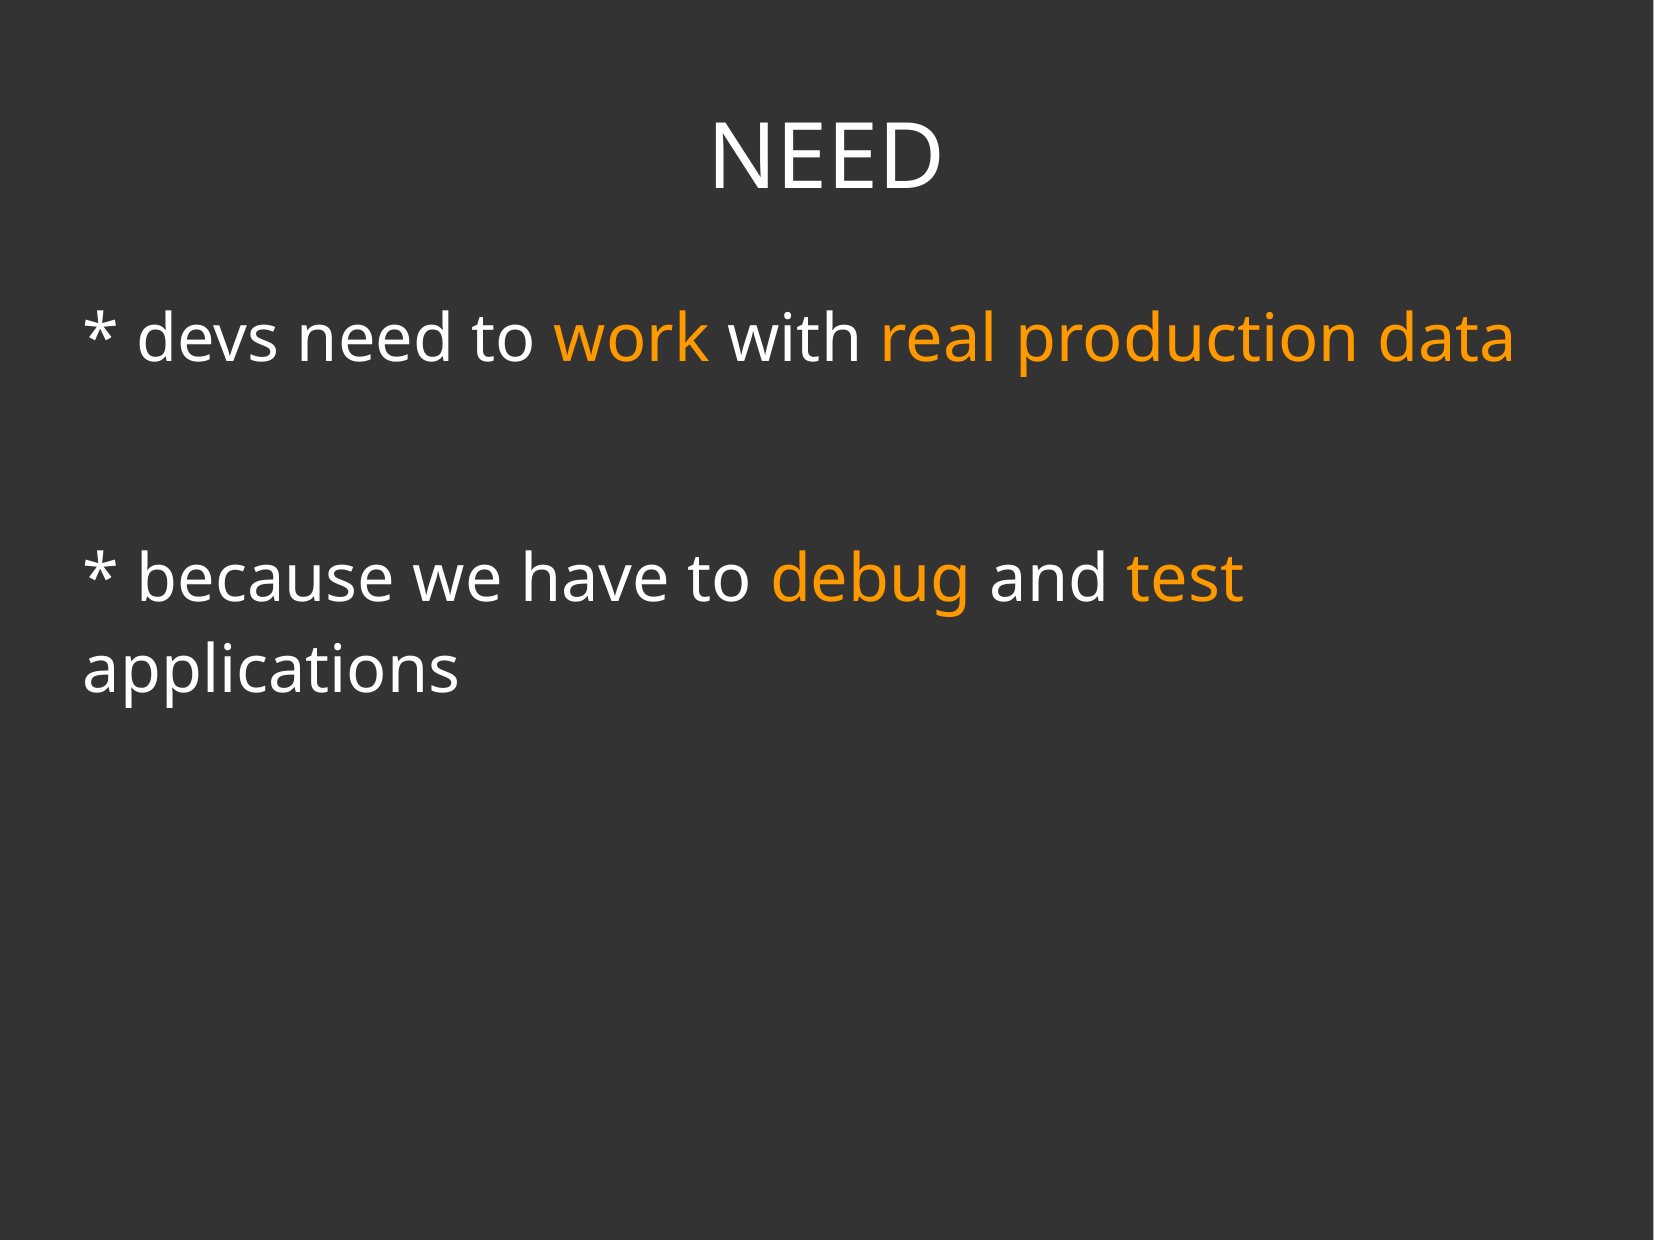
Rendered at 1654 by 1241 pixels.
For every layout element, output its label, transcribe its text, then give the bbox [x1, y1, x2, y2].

title NEED [82, 49, 1571, 257]
list * devs need to work with real production data * because we have to debug and test applications [82, 290, 1571, 1010]
